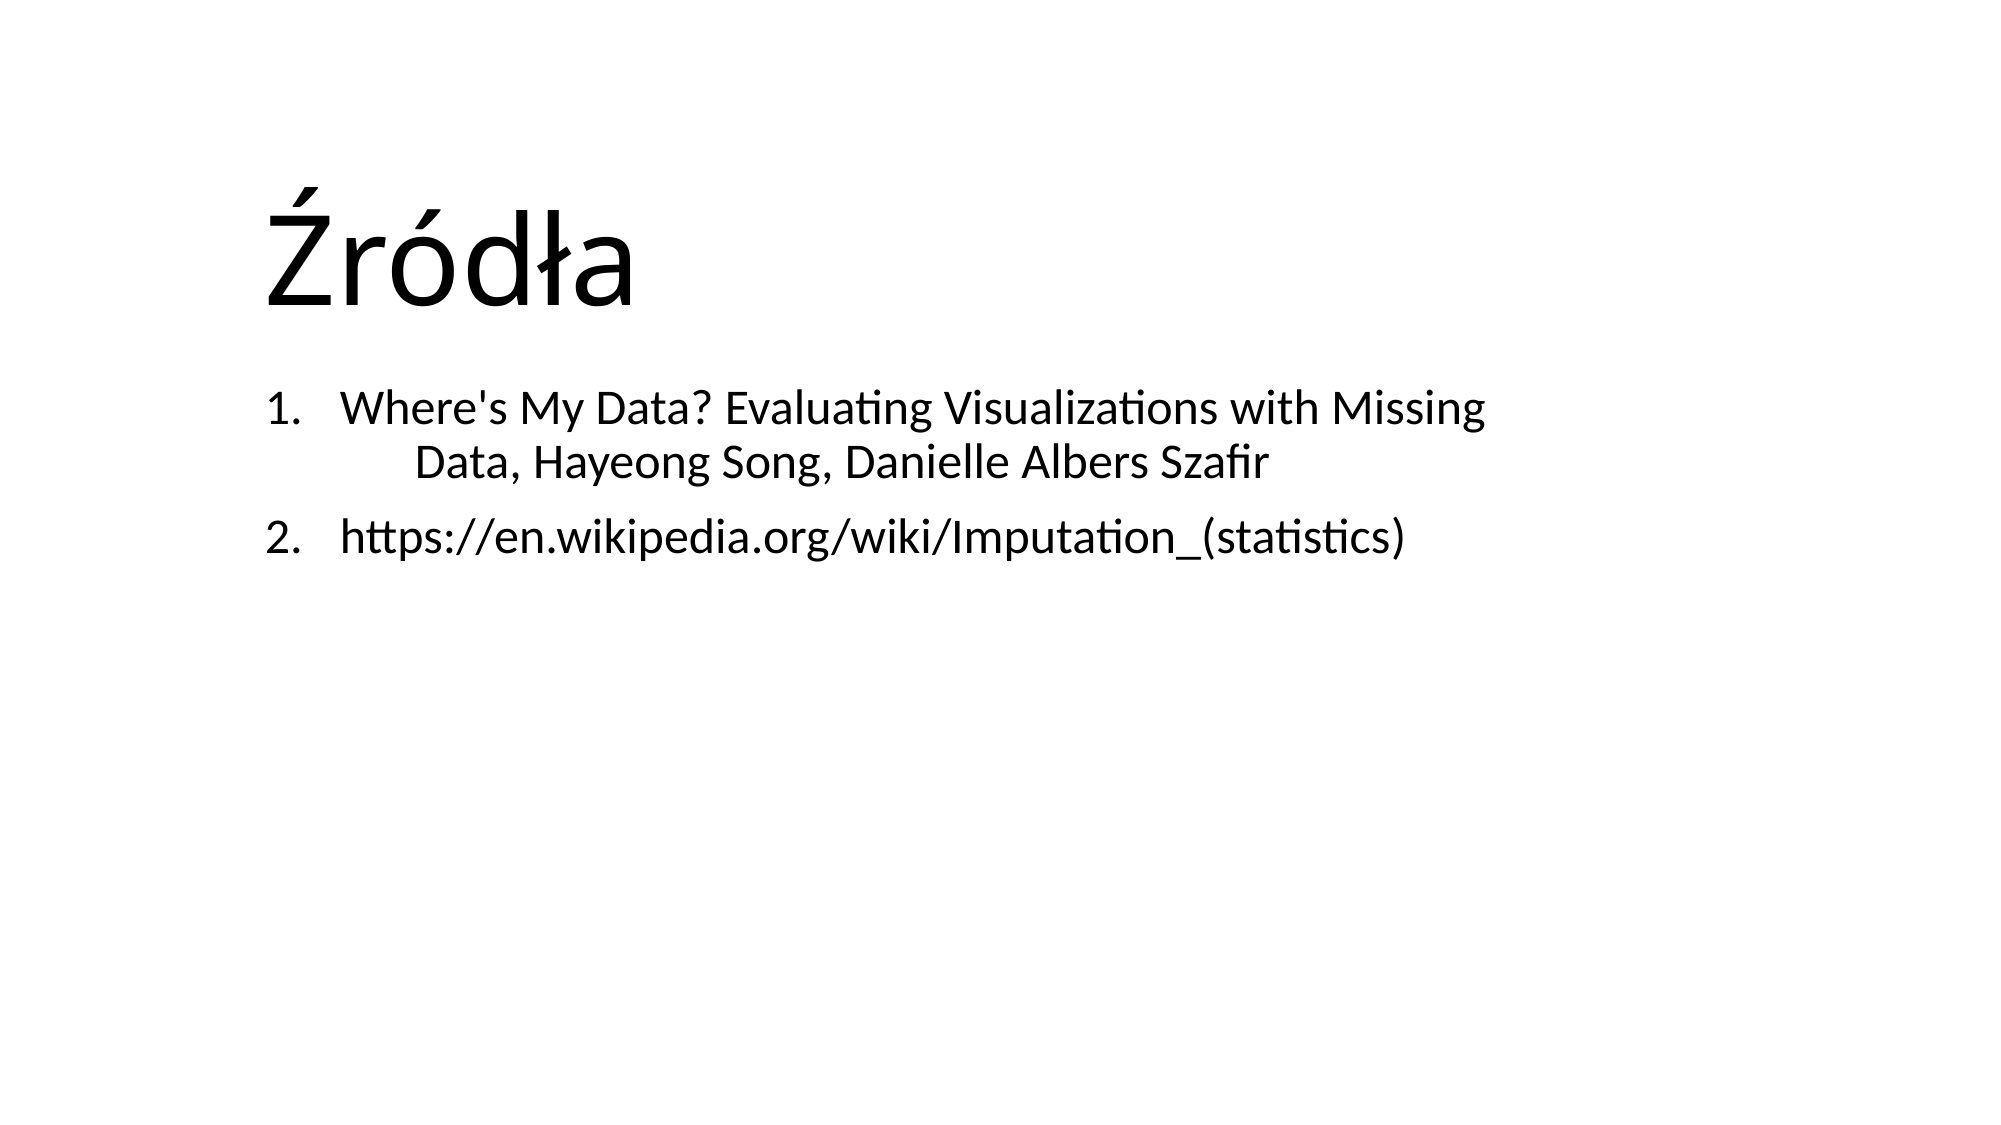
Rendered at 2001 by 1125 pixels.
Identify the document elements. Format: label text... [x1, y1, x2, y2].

title Źródła [249, 184, 1750, 340]
subtitle Where's My Data? Evaluating Visualizations with Missing Data, Hayeong Song, Danielle Albers Szafir https://en.wikipedia.org/wiki/Imputation_(statistics) [249, 373, 1750, 863]
